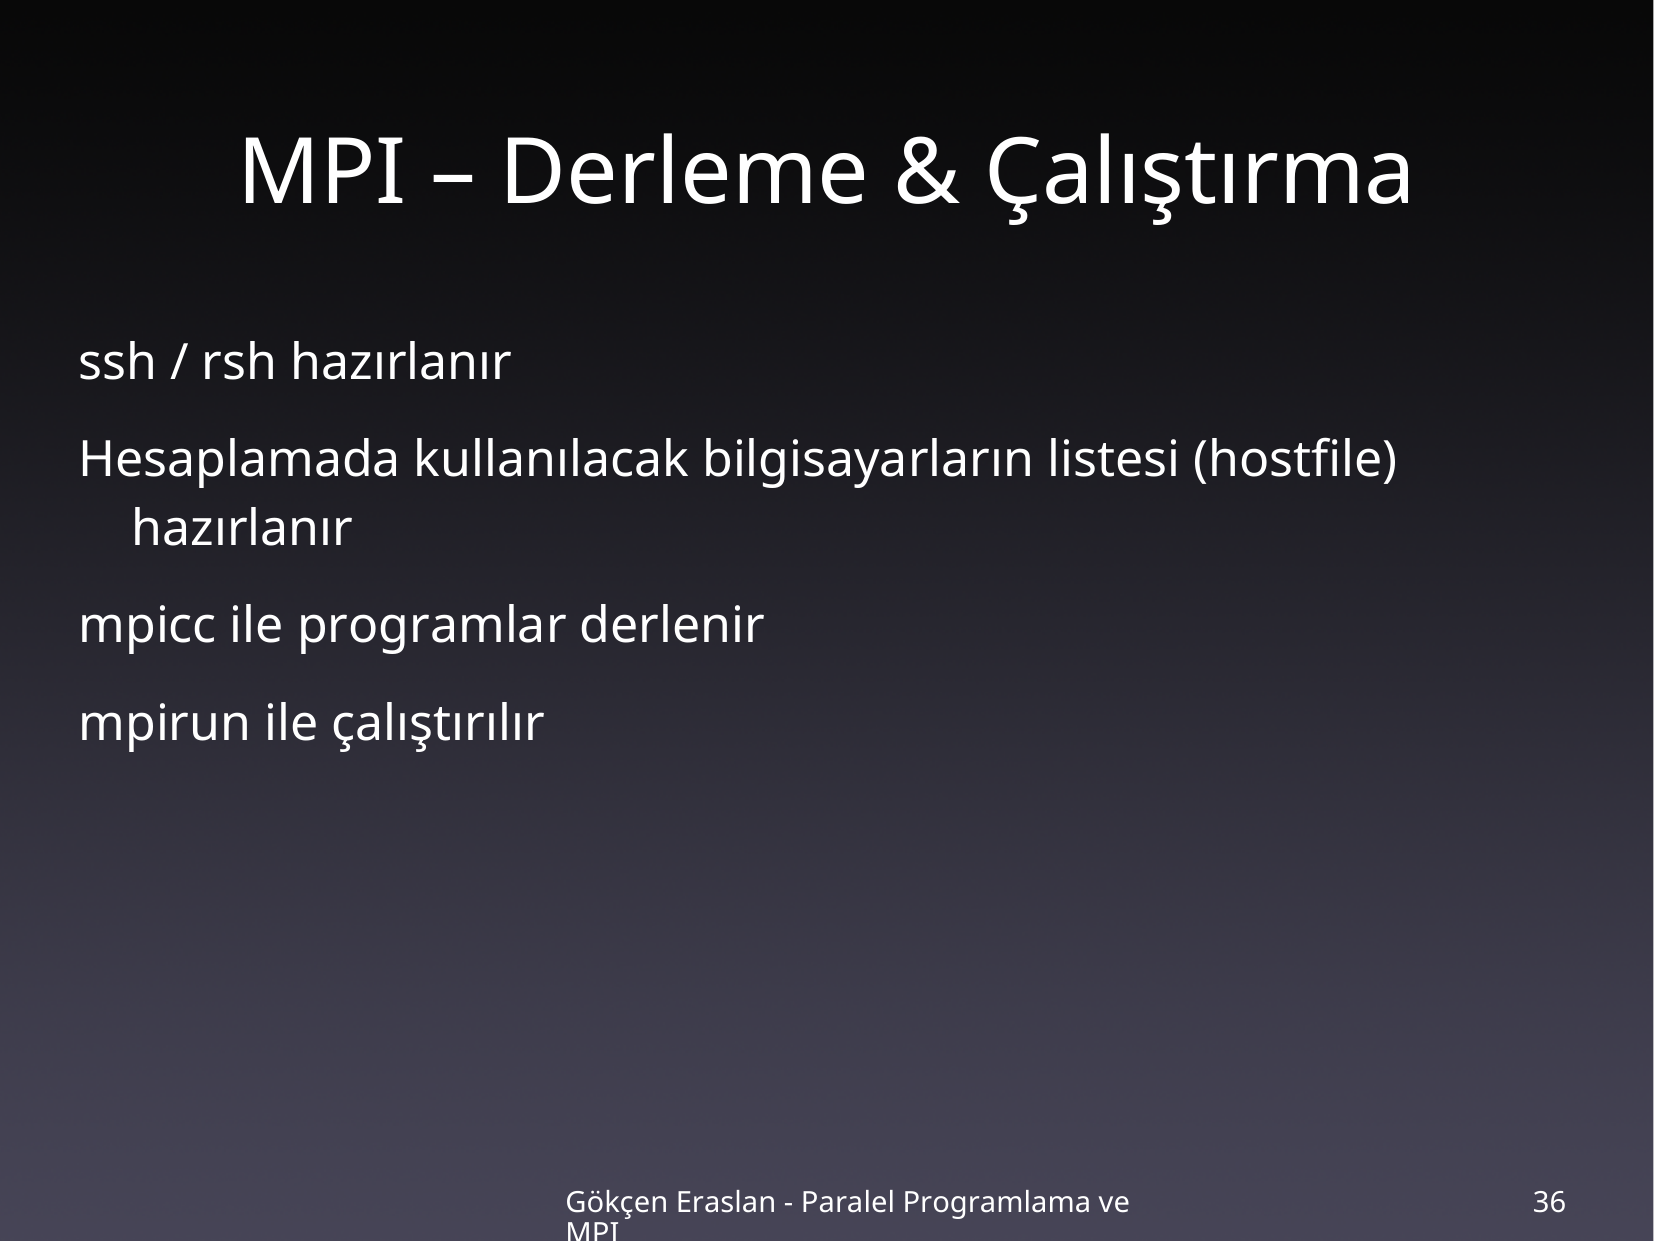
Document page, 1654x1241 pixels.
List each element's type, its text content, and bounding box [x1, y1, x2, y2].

picture [596, 1224, 604, 1233]
list ssh / rsh hazırlanır Hesaplamada kullanılacak bilgisayarların listesi (hostfile) hazırlanır mpicc ile programlar derlenir mpirun ile çalıştırılır [60, 325, 1614, 1146]
title MPI – Derleme & Çalıştırma [121, 64, 1534, 272]
picture [580, 1226, 586, 1241]
picture [0, 0, 1654, 1241]
picture [570, 1226, 576, 1241]
